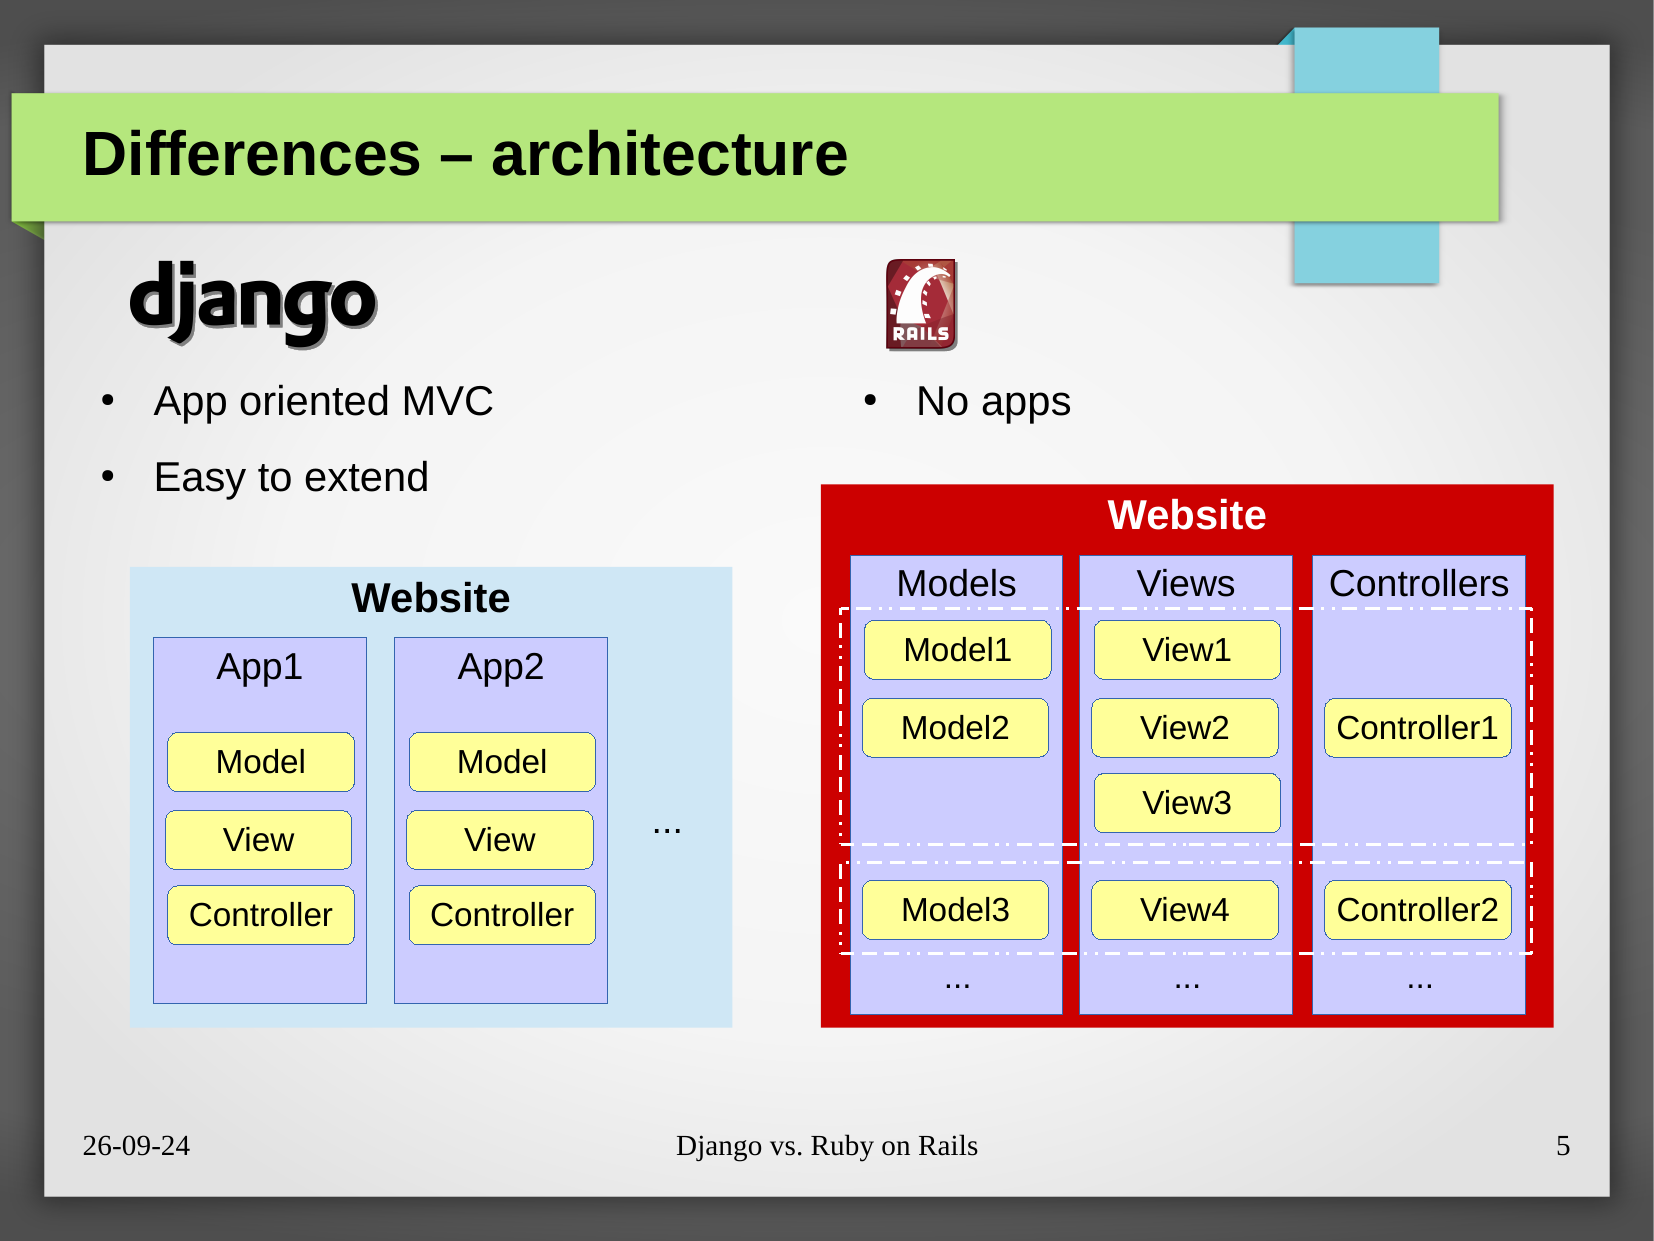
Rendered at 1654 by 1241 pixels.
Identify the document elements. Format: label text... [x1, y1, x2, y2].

text_box View4 [1091, 880, 1279, 940]
text_box ... [864, 947, 1052, 1007]
text_box Models [850, 555, 1063, 1015]
text_box Controller [409, 885, 596, 945]
text_box Model [167, 732, 355, 792]
text_box ... [1094, 947, 1281, 1007]
text_box View3 [1094, 773, 1281, 833]
text_box Model1 [864, 620, 1052, 680]
text_box Model2 [862, 698, 1049, 758]
text_box View2 [1091, 698, 1279, 758]
text_box ... [1327, 947, 1514, 1007]
list App oriented MVC Easy to extend [82, 377, 809, 1098]
text_box App2 [394, 637, 608, 1004]
text_box View [165, 810, 352, 870]
title Differences – architecture [82, 94, 1264, 213]
text_box Controller [167, 885, 355, 945]
text_box Controllers [1312, 555, 1526, 1015]
text_box Views [1079, 555, 1293, 1015]
text_box Website [820, 484, 1554, 1028]
text_box ... [625, 637, 709, 1004]
text_box App1 [153, 637, 367, 1004]
text_box View [406, 810, 594, 870]
list No apps [845, 377, 1572, 1098]
picture [0, 0, 1654, 1241]
text_box Controller1 [1324, 698, 1512, 758]
text_box Model3 [862, 880, 1049, 940]
text_box Controller2 [1324, 880, 1512, 940]
text_box Website [129, 566, 733, 1028]
text_box View1 [1094, 620, 1281, 680]
text_box Model [409, 732, 596, 792]
